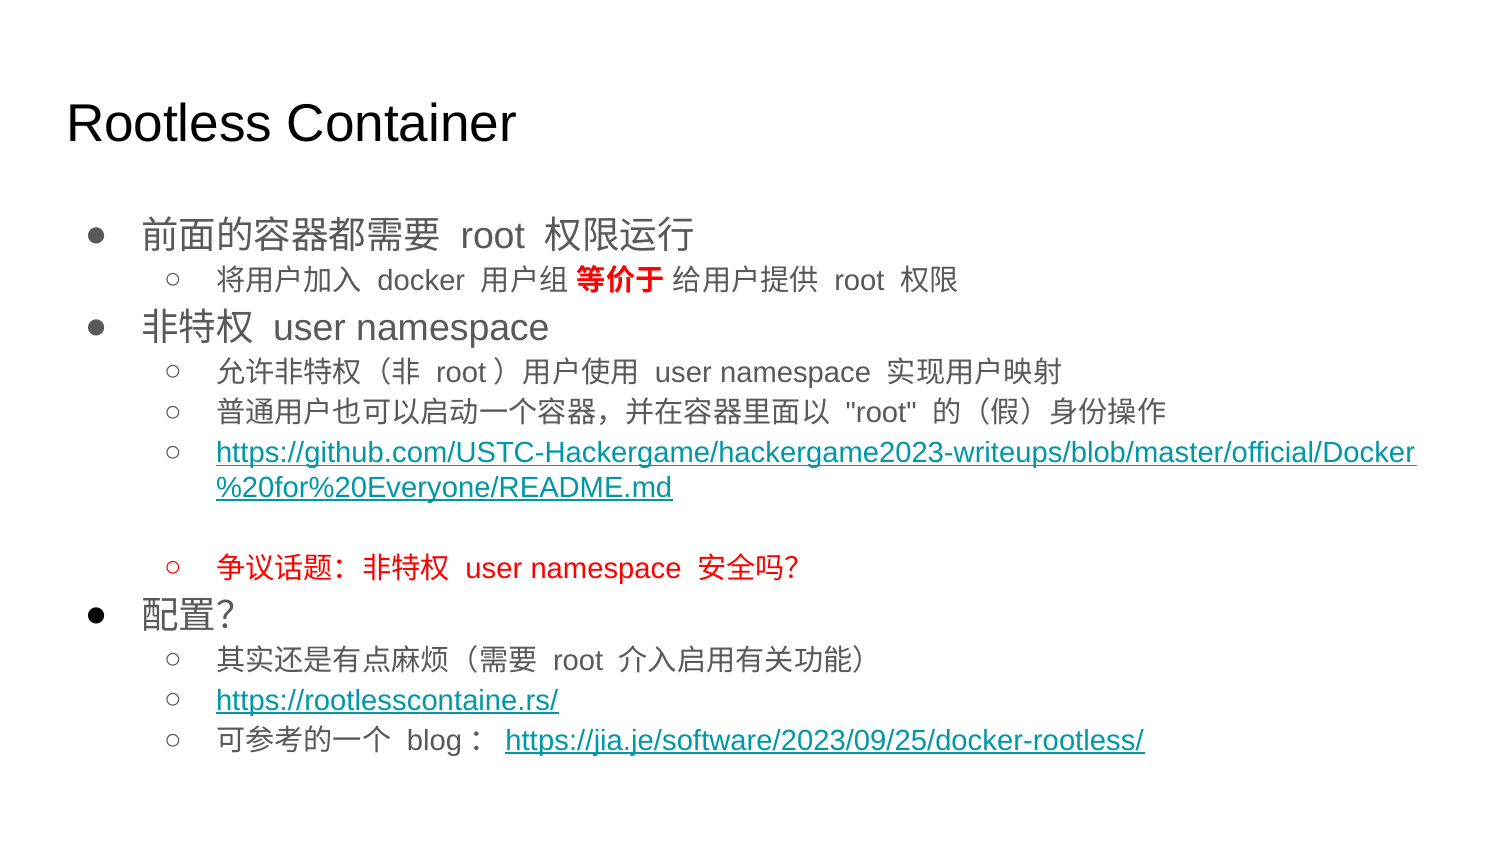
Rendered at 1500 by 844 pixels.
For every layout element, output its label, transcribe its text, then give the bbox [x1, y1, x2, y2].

title Rootless Container [51, 72, 1449, 167]
list 前面的容器都需要 root 权限运行 将用户加入 docker 用户组 等价于 给用户提供 root 权限 非特权 user namespace 允许非特权（非 root）用户使用 user namespace 实现用户映射 普通用户也可以启动一个容器，并在容器里面以 "root" 的（假）身份操作 https://github.com/USTC-Hackergame/hackergame2023-writeups/blob/master/official/Docker%20for%20Everyone/README.md 争议话题：非特权 user namespace 安全吗？ 配置？ 其实还是有点麻烦（需要 root 介入启用有关功能） https://rootlesscontaine.rs/ 可参考的一个 blog：https://jia.je/software/2023/09/25/docker-rootless/ [51, 189, 1449, 750]
